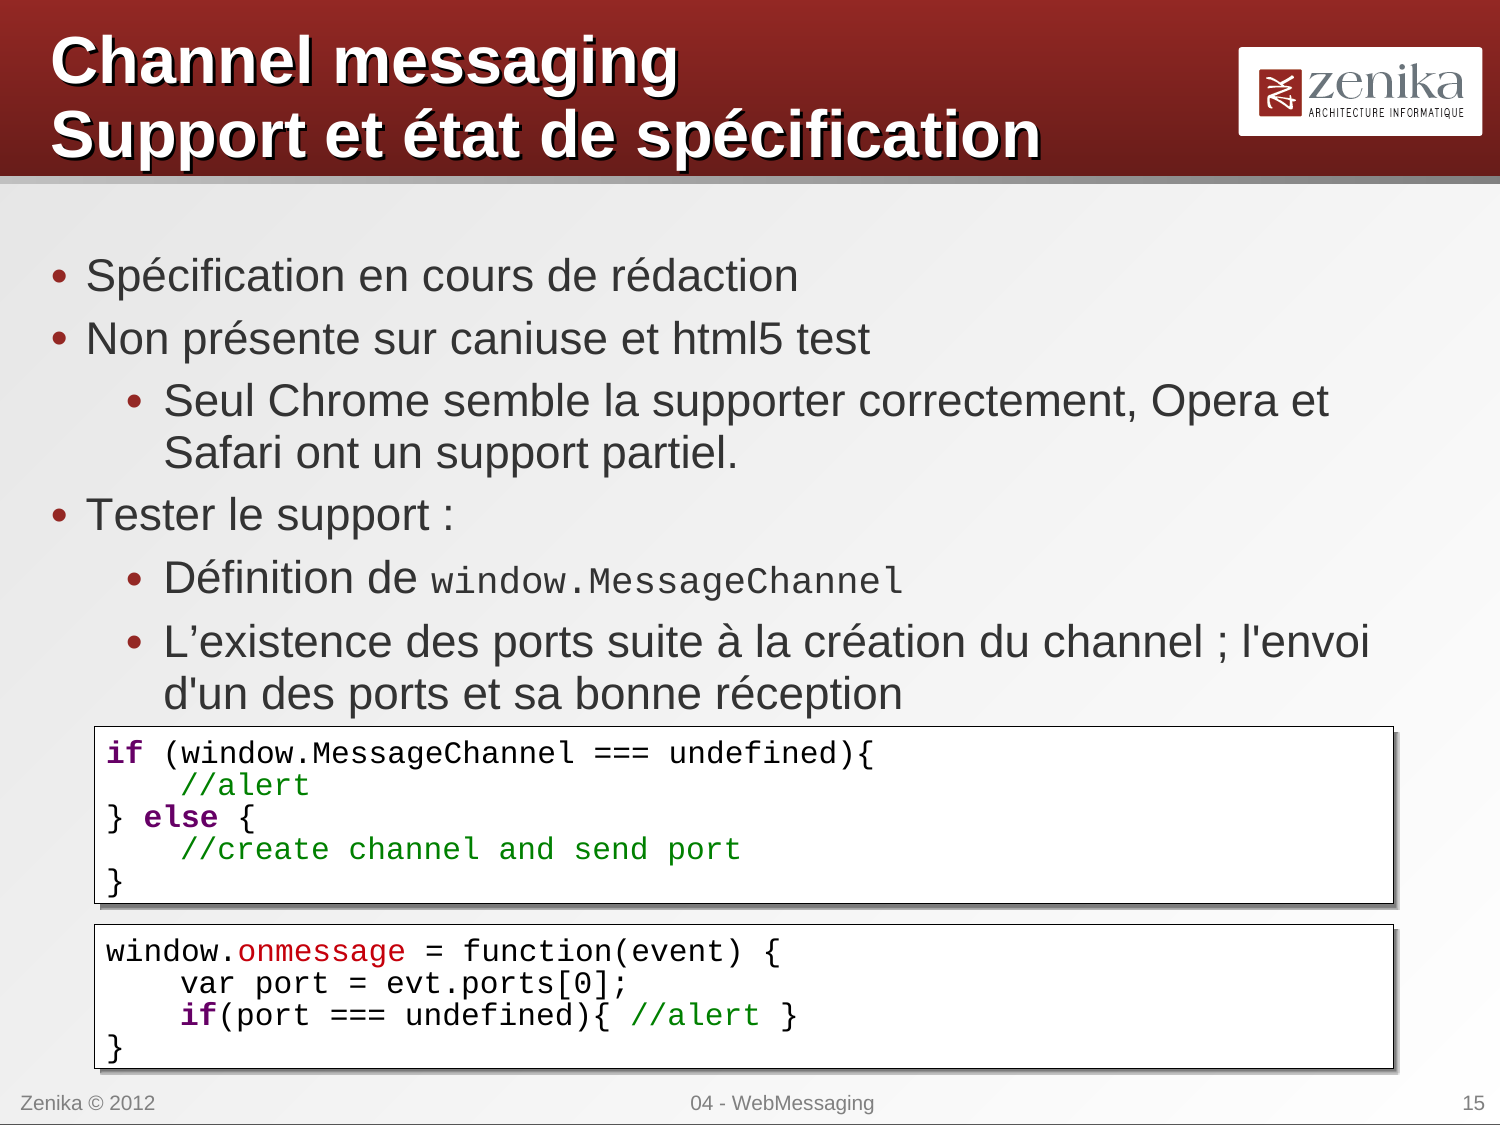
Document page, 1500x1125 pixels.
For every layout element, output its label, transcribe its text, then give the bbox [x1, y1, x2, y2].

picture [1257, 58, 1464, 125]
text_box window.onmessage = function(event) { var port = evt.ports[0]; if(port === undefined){ //alert } } [94, 924, 1394, 1069]
title Channel messaging Support et état de spécification [50, 15, 1206, 180]
list Spécification en cours de rédaction Non présente sur caniuse et html5 test Seul Chrome semble la supporter correctement, Opera et Safari ont un support partiel. Tester le support : Définition de window.MessageChannel L’existence des ports suite à la création du channel ; l'envoi d'un des ports et sa bonne réception [50, 249, 1435, 1079]
text_box if (window.MessageChannel === undefined){ //alert } else { //create channel and send port } [94, 726, 1394, 904]
